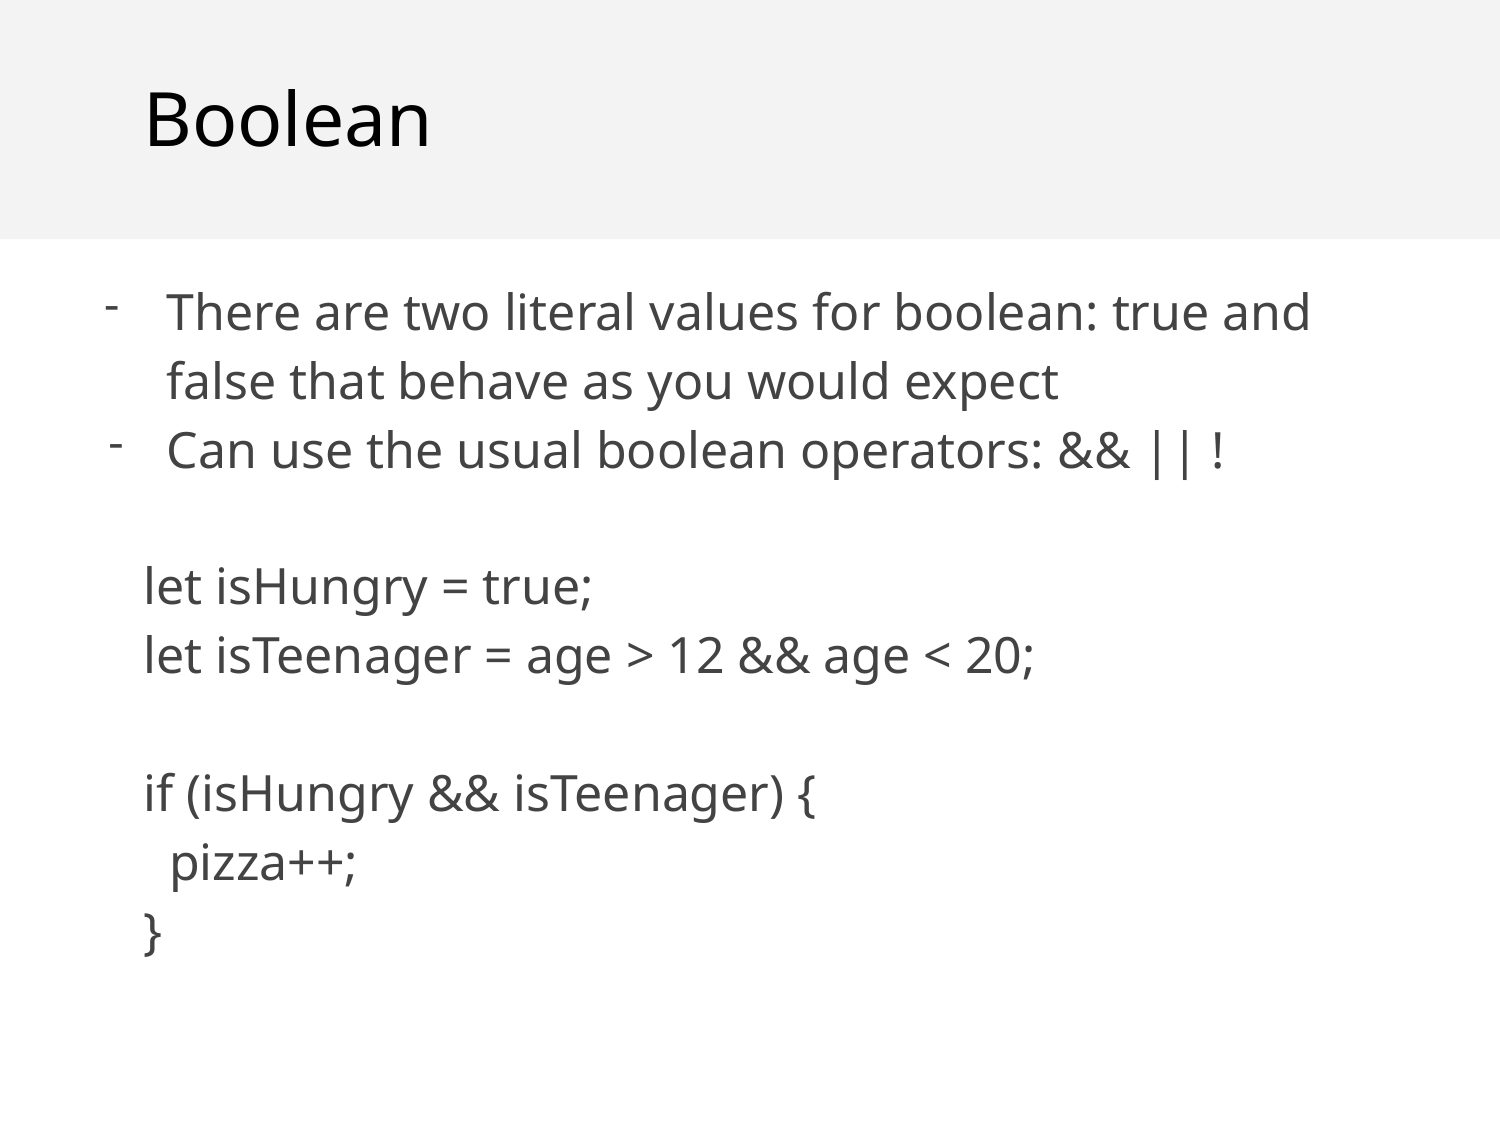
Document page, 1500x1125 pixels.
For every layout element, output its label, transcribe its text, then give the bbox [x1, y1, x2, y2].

title Boolean [128, 56, 1372, 183]
text_box let isHungry = true; let isTeenager = age > 12 && age < 20; if (isHungry && isTeenager) { pizza++; } [128, 530, 1485, 1040]
list There are two literal values for boolean: true and false that behave as you would expect Can use the usual boolean operators: && || ! [76, 256, 1444, 492]
